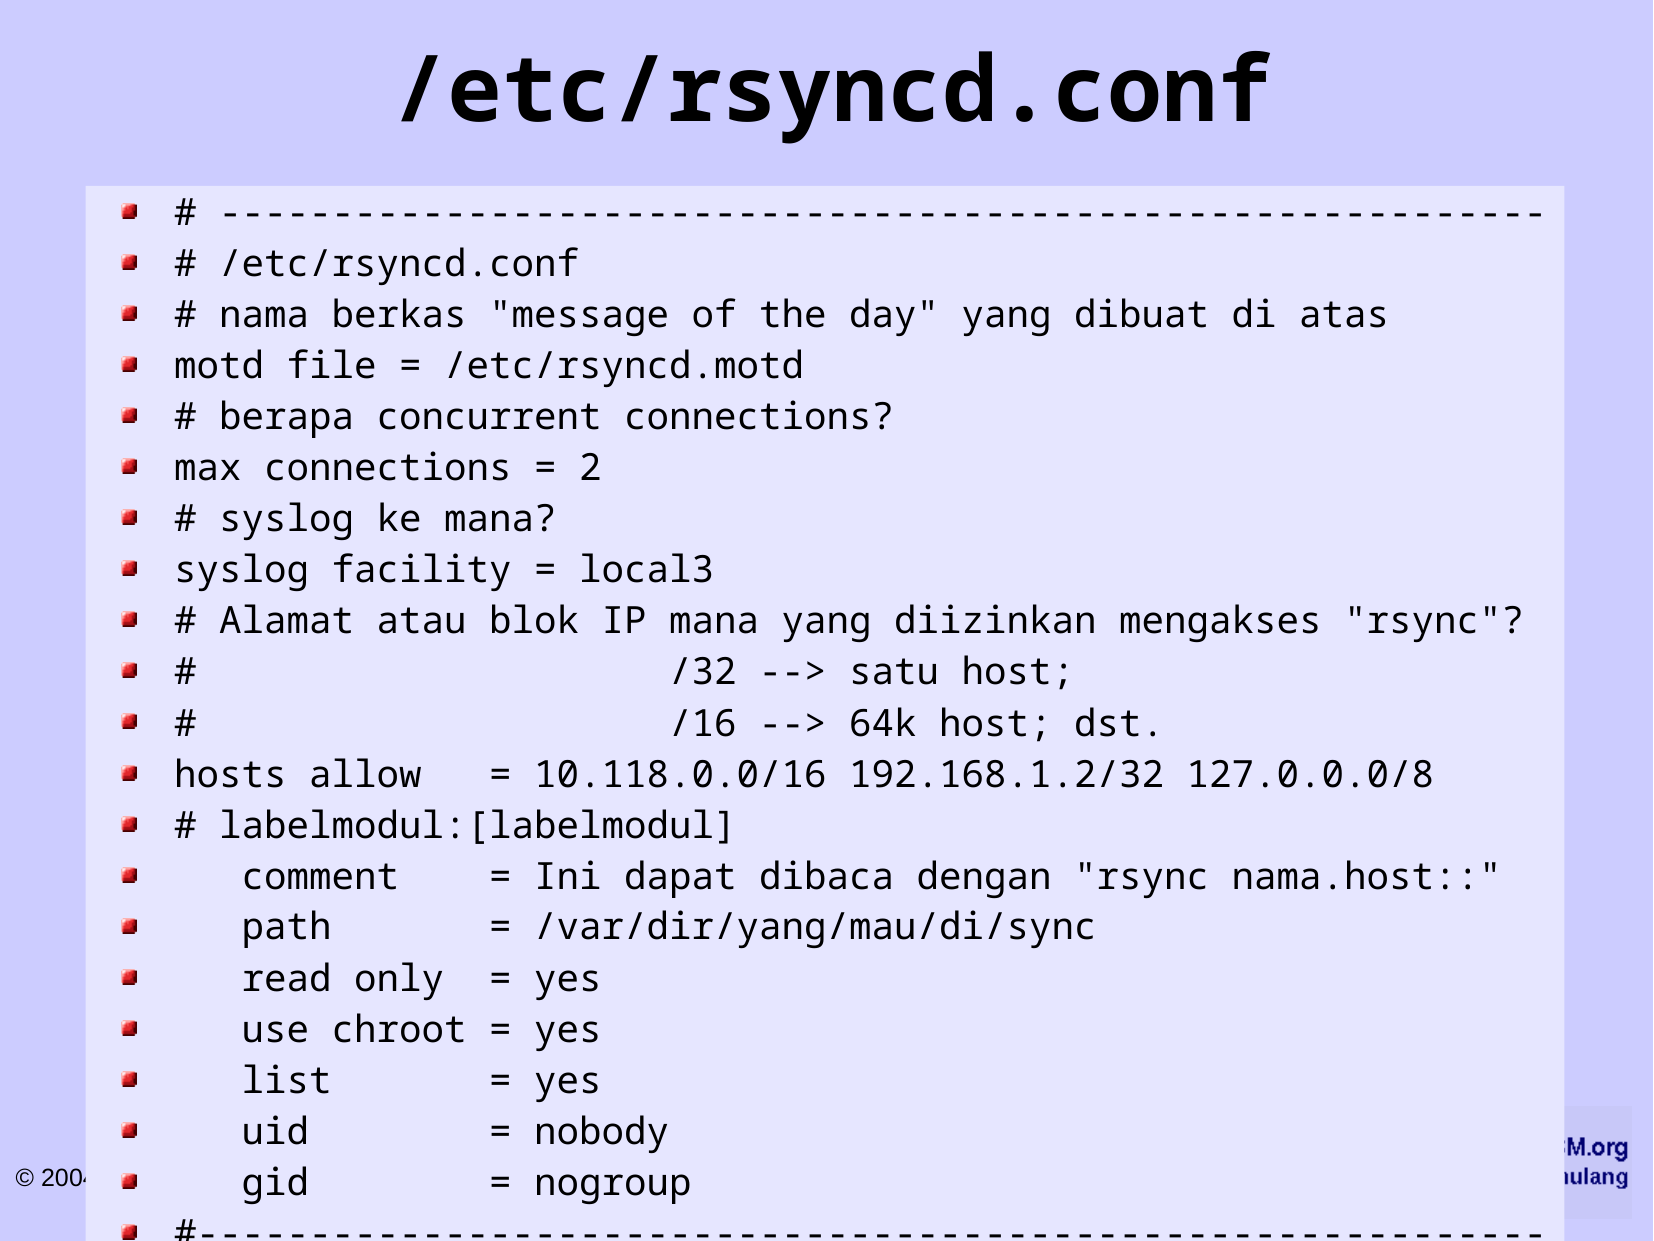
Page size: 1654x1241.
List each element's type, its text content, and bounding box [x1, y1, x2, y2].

picture [1565, 1106, 1632, 1219]
list # ----------------------------------------------------------- # /etc/rsyncd.conf # nama berkas "message of the day" yang dibuat di atas motd file = /etc/rsyncd.motd # berapa concurrent connections? max connections = 2 # syslog ke mana? syslog facility = local3 # Alamat atau blok IP mana yang diizinkan mengakses "rsync"? # /32 --> satu host; # /16 --> 64k host; dst. hosts allow = 10.118.0.0/16 192.168.1.2/32 127.0.0.0/8 # labelmodul:[labelmodul] comment = Ini dapat dibaca dengan "rsync nama.host::" path = /var/dir/yang/mau/di/sync read only = yes use chroot = yes list = yes uid = nobody gid = nogroup #------------------------------------------------------------- [85, 185, 1565, 1131]
title /etc/rsyncd.conf [40, 31, 1625, 142]
picture [121, 1131, 137, 1138]
picture [121, 1173, 137, 1189]
picture [121, 1224, 137, 1240]
